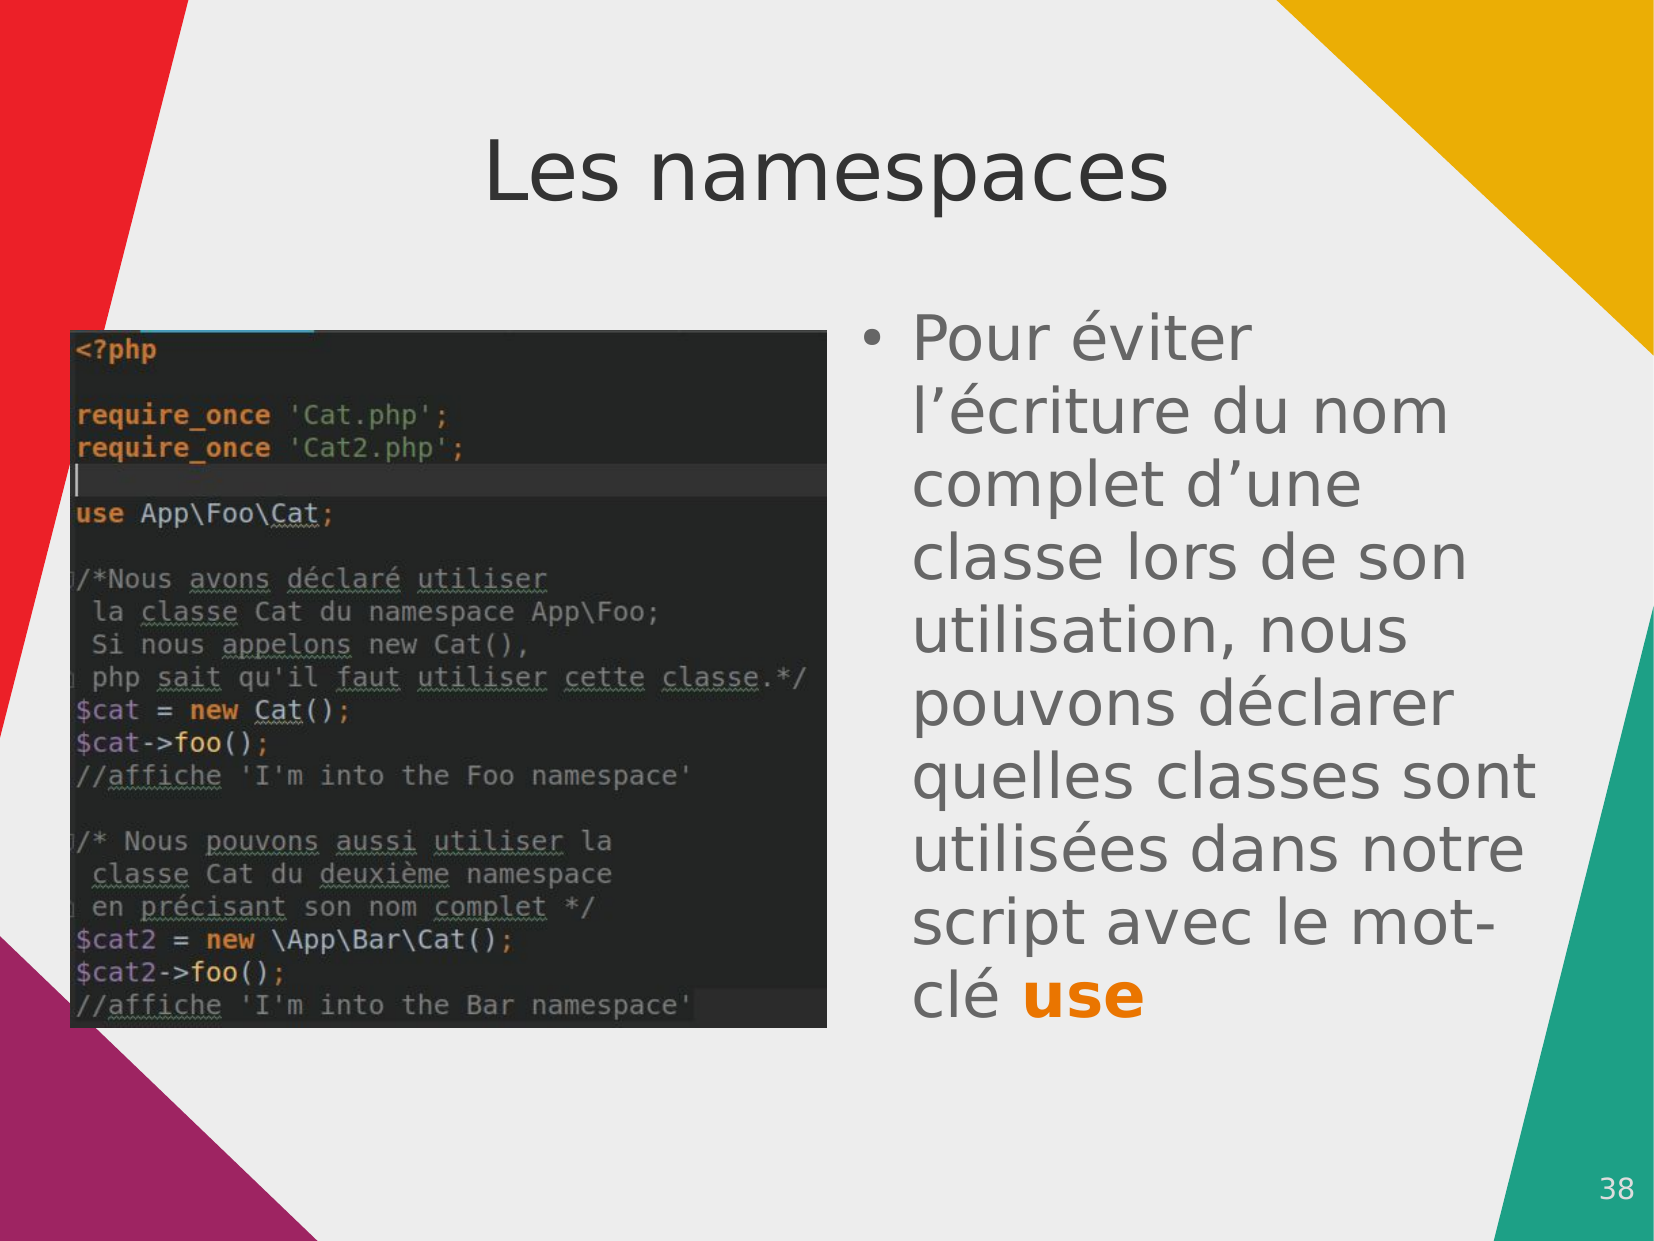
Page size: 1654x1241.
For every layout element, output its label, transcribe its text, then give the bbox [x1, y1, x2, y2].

list Pour éviter l’écriture du nom complet d’une classe lors de son utilisation, nous pouvons déclarer quelles classes sont utilisées dans notre script avec le mot-clé use [844, 302, 1540, 1033]
picture [70, 330, 827, 1028]
title Les namespaces [114, 73, 1539, 271]
